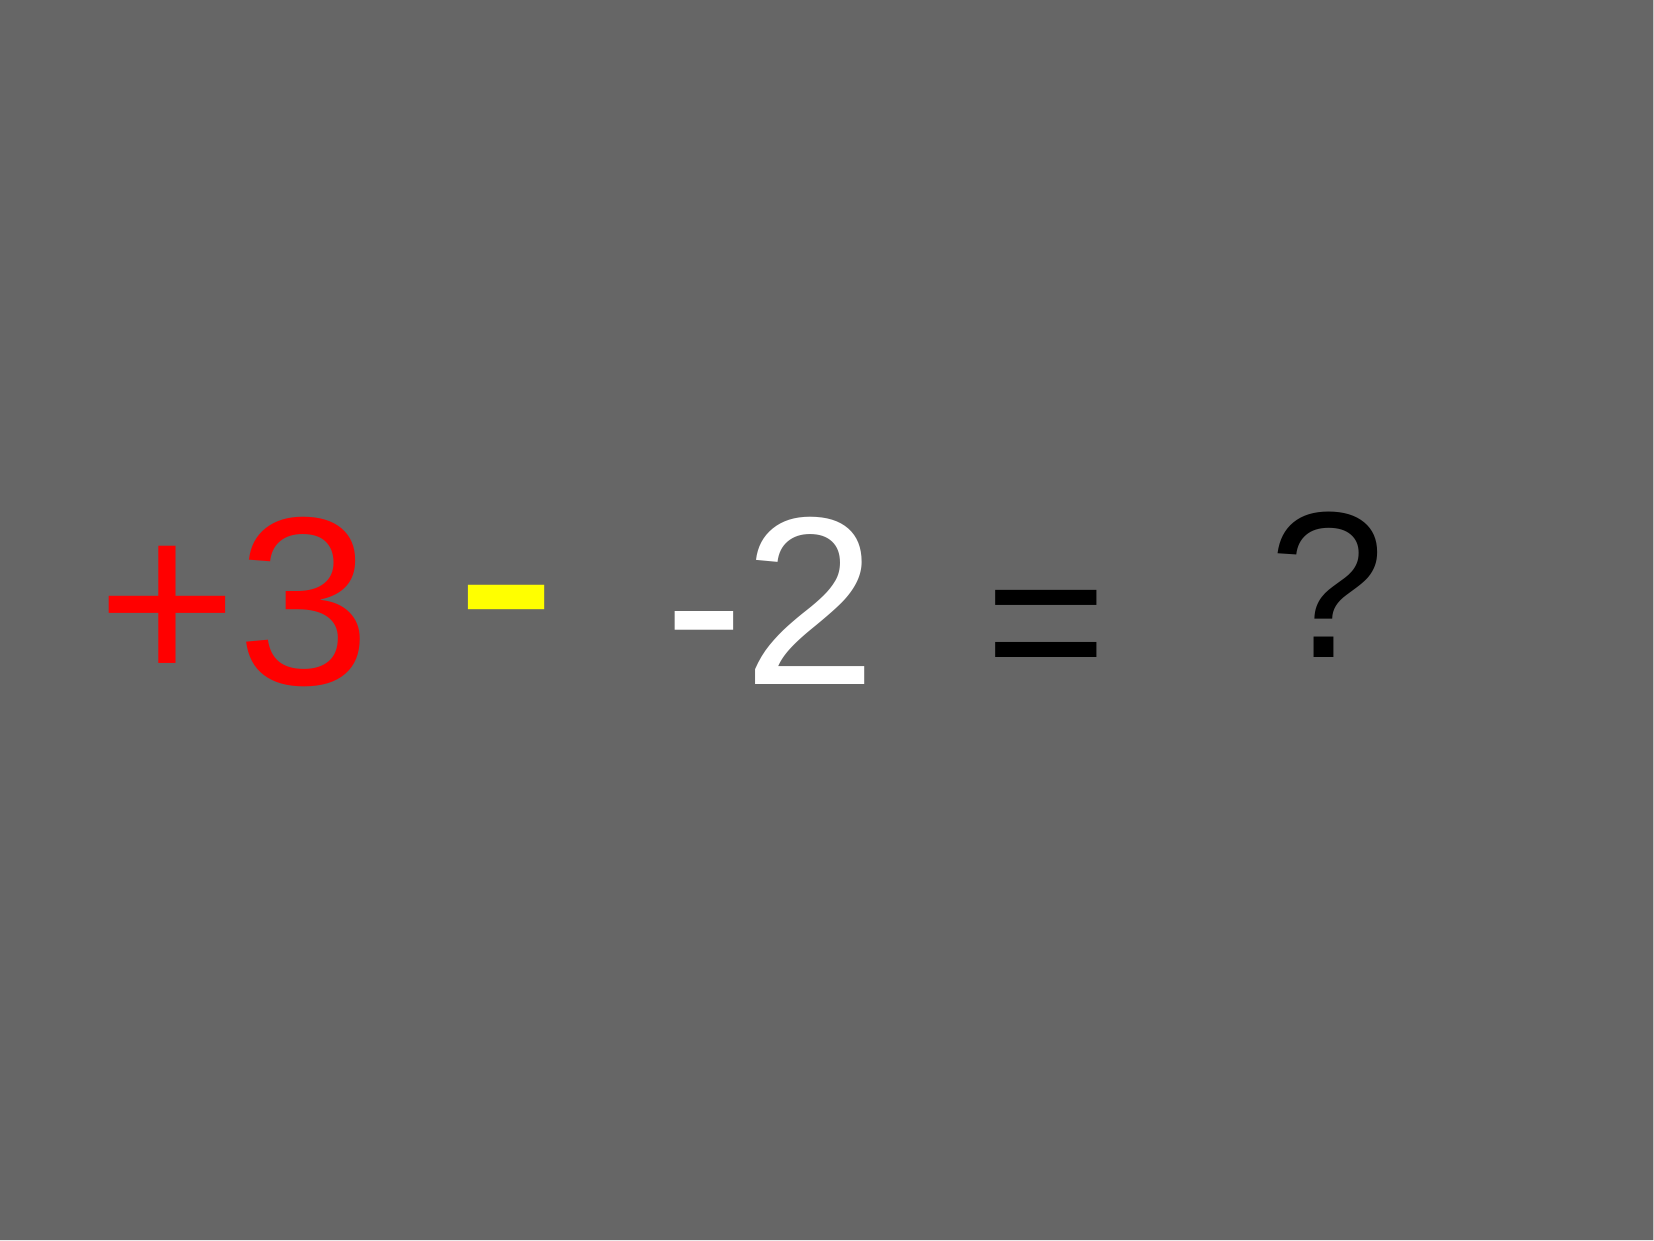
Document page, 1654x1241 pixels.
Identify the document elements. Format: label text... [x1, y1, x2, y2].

text_box -2 [649, 460, 893, 744]
text_box [0, 0, 1654, 1241]
text_box ? [1254, 461, 1406, 709]
text_box - [439, 389, 591, 754]
text_box = [970, 496, 1123, 745]
text_box +3 [82, 460, 419, 743]
